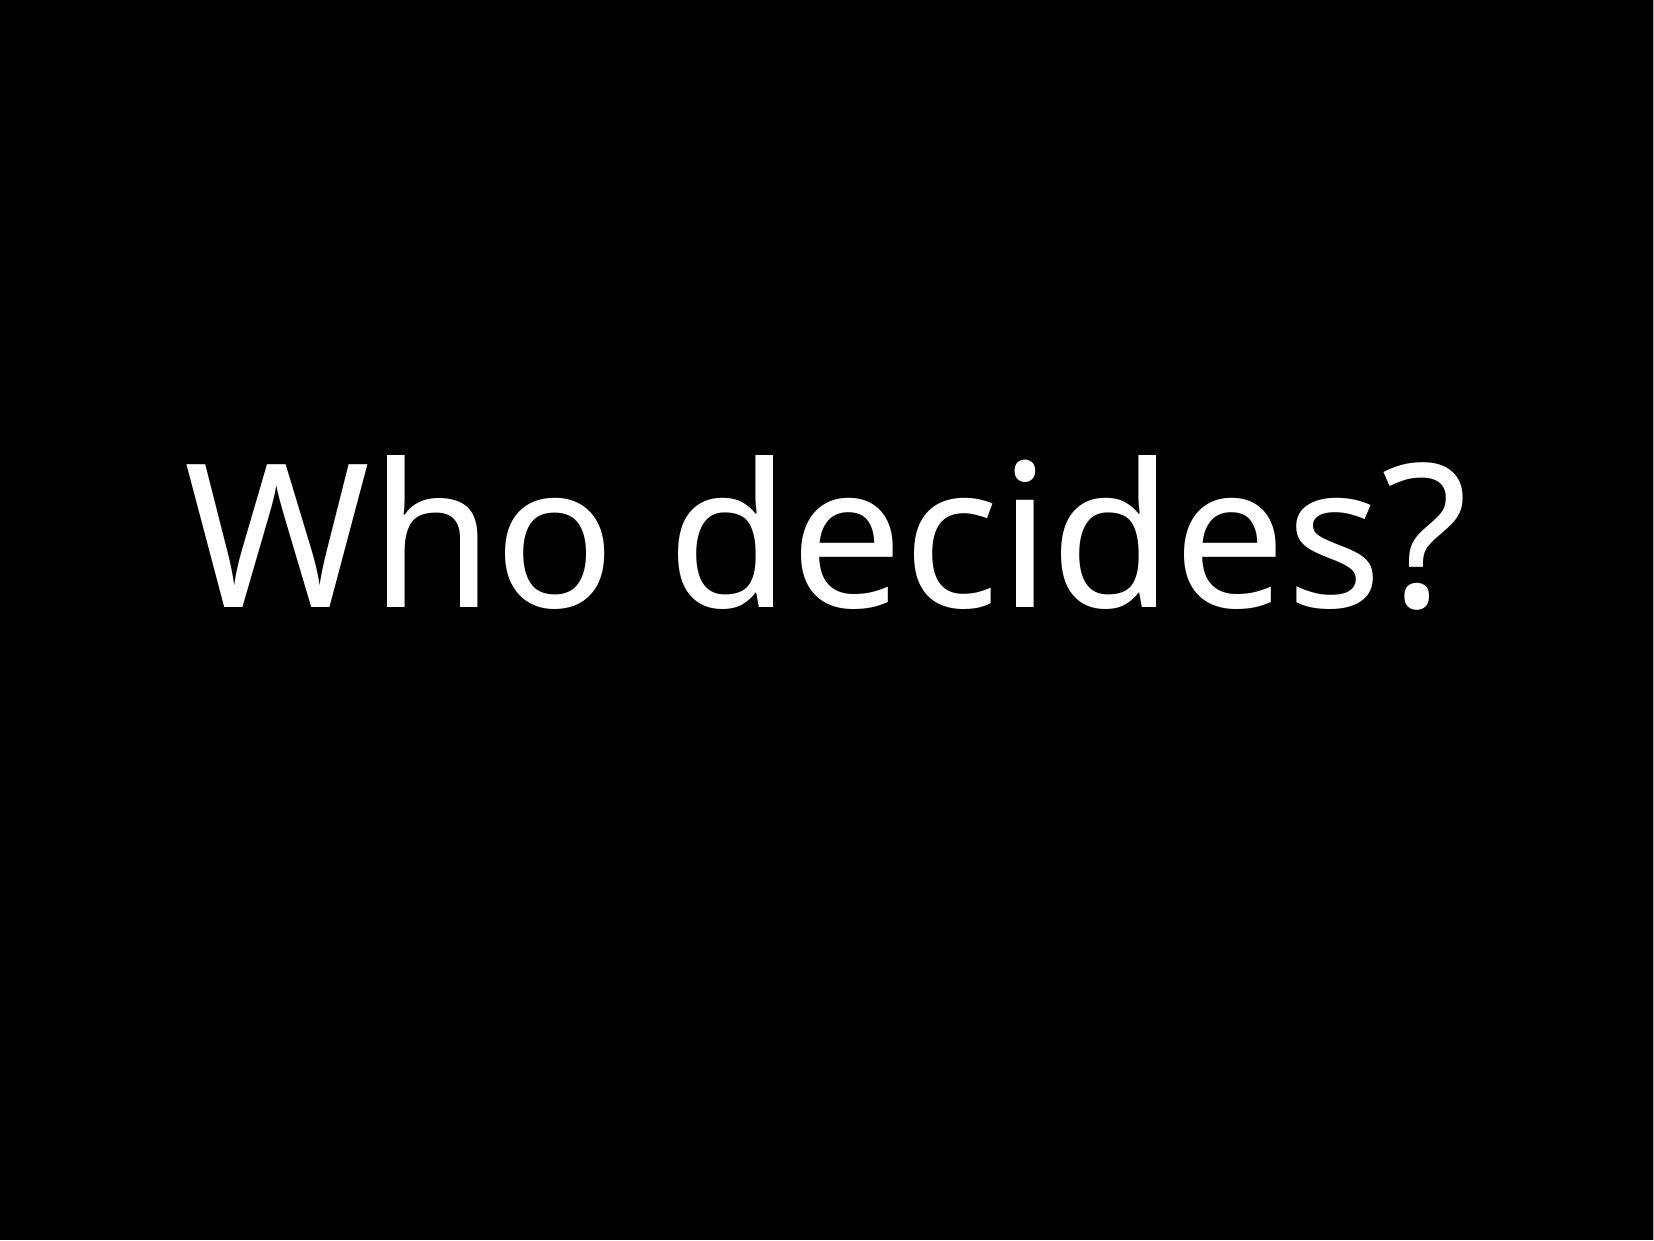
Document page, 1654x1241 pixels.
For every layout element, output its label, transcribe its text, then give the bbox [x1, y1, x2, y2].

subtitle Who decides? [82, 49, 1571, 1010]
